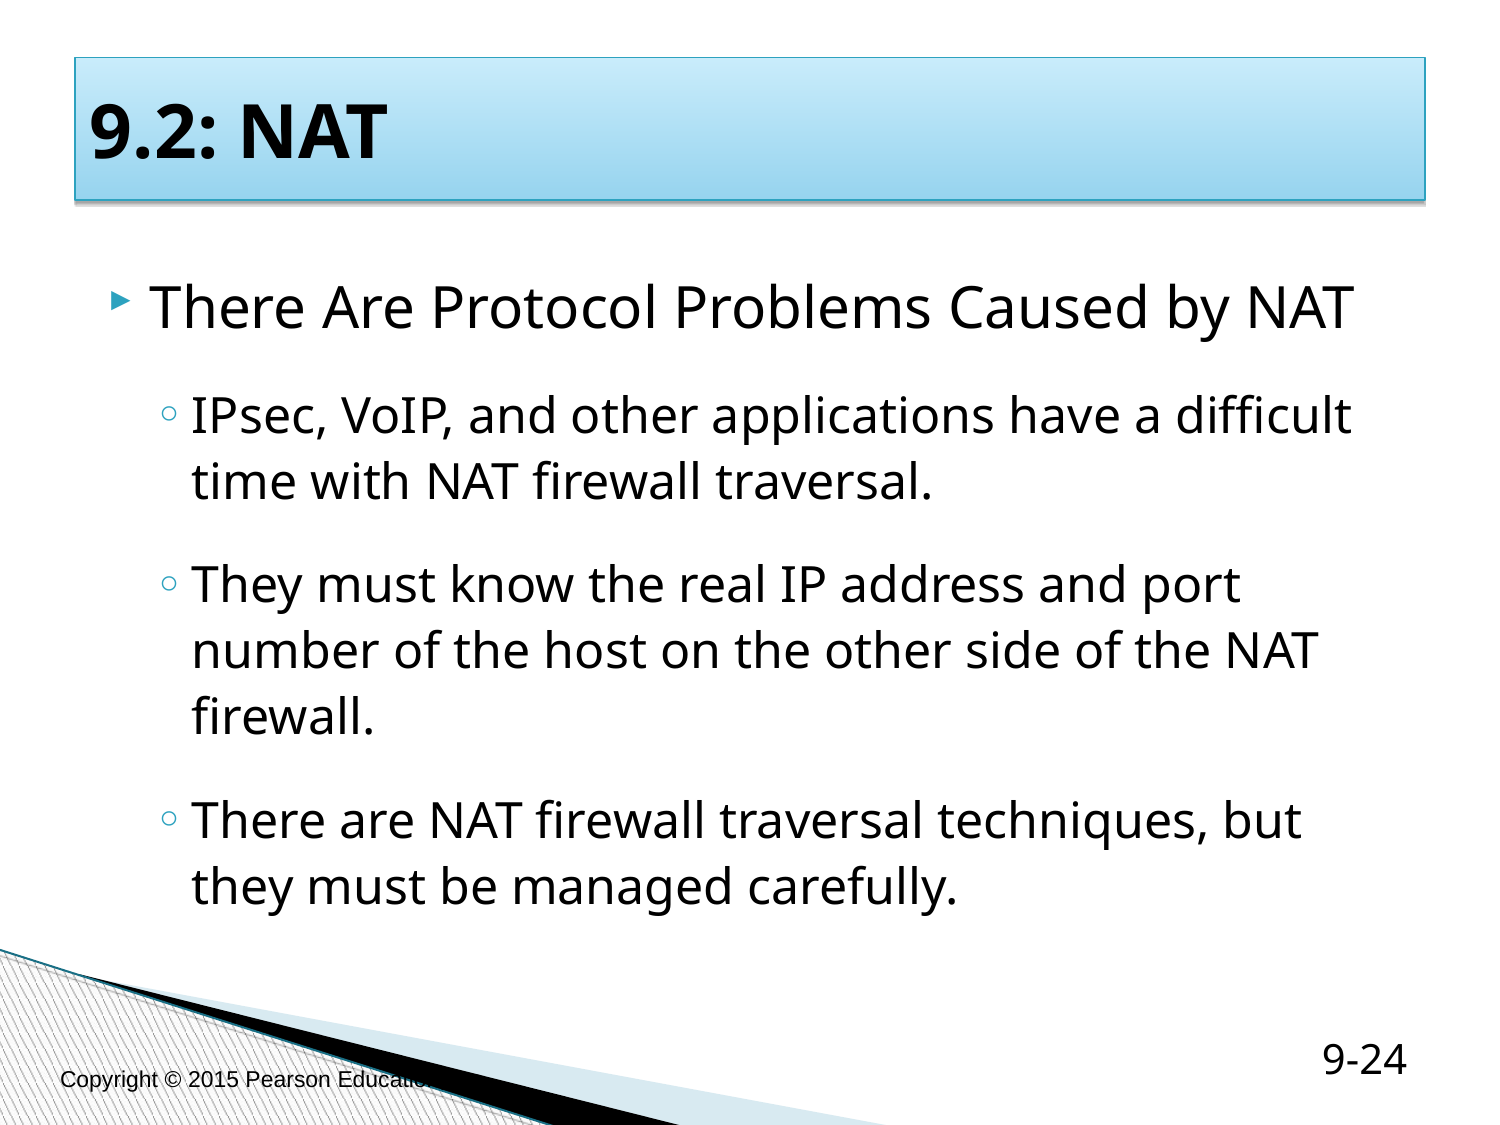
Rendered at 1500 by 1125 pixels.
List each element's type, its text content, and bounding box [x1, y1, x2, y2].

footer Copyright © 2015 Pearson Education, Inc. [37, 1050, 513, 1100]
title 9.2: NAT [75, 57, 1425, 200]
list There Are Protocol Problems Caused by NAT IPsec, VoIP, and other applications have a difficult time with NAT firewall traversal. They must know the real IP address and port number of the host on the other side of the NAT firewall. There are NAT firewall traversal techniques, but they must be managed carefully. [75, 262, 1425, 973]
slide_number 9-<number> [1287, 1037, 1423, 1098]
picture [0, 952, 543, 1125]
